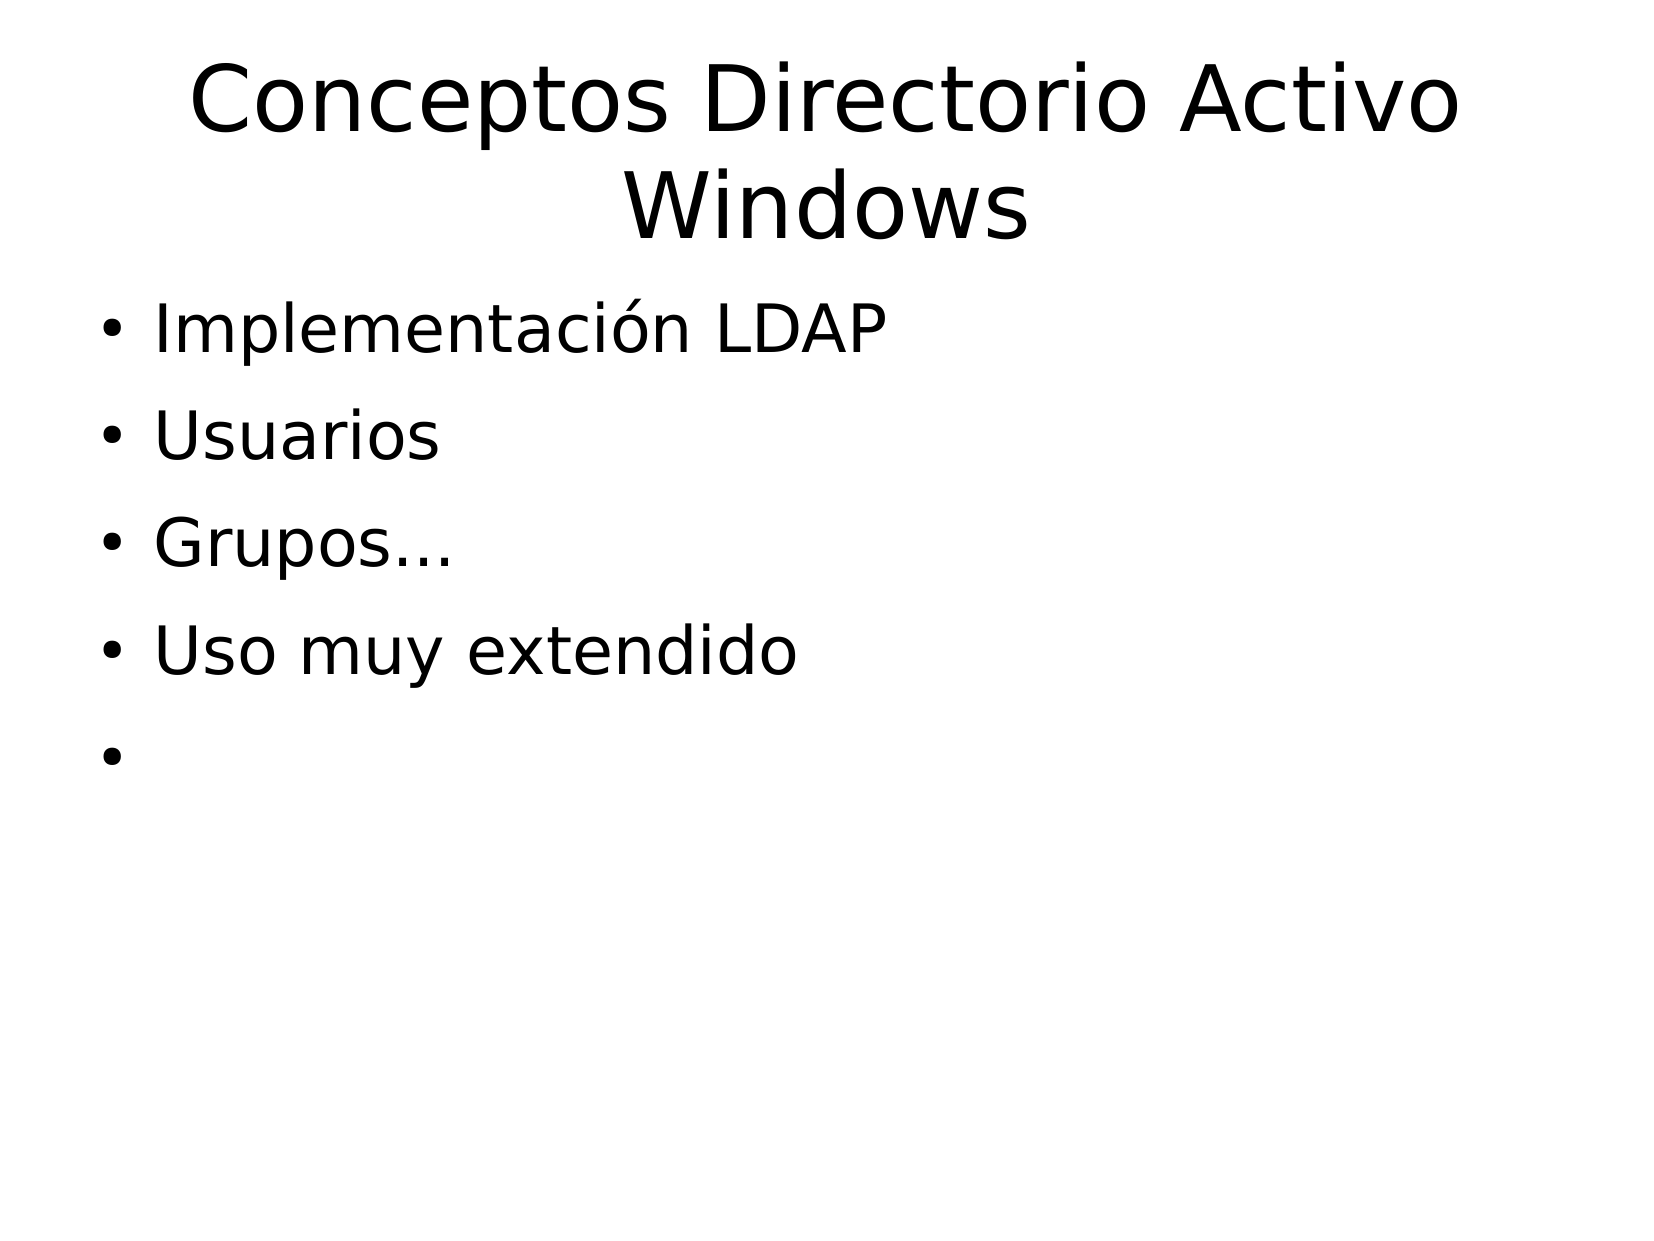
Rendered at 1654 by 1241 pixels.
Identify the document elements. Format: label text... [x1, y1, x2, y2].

title Conceptos Directorio Activo Windows [82, 45, 1571, 261]
list Implementación LDAP Usuarios Grupos... Uso muy extendido [82, 290, 1571, 1010]
